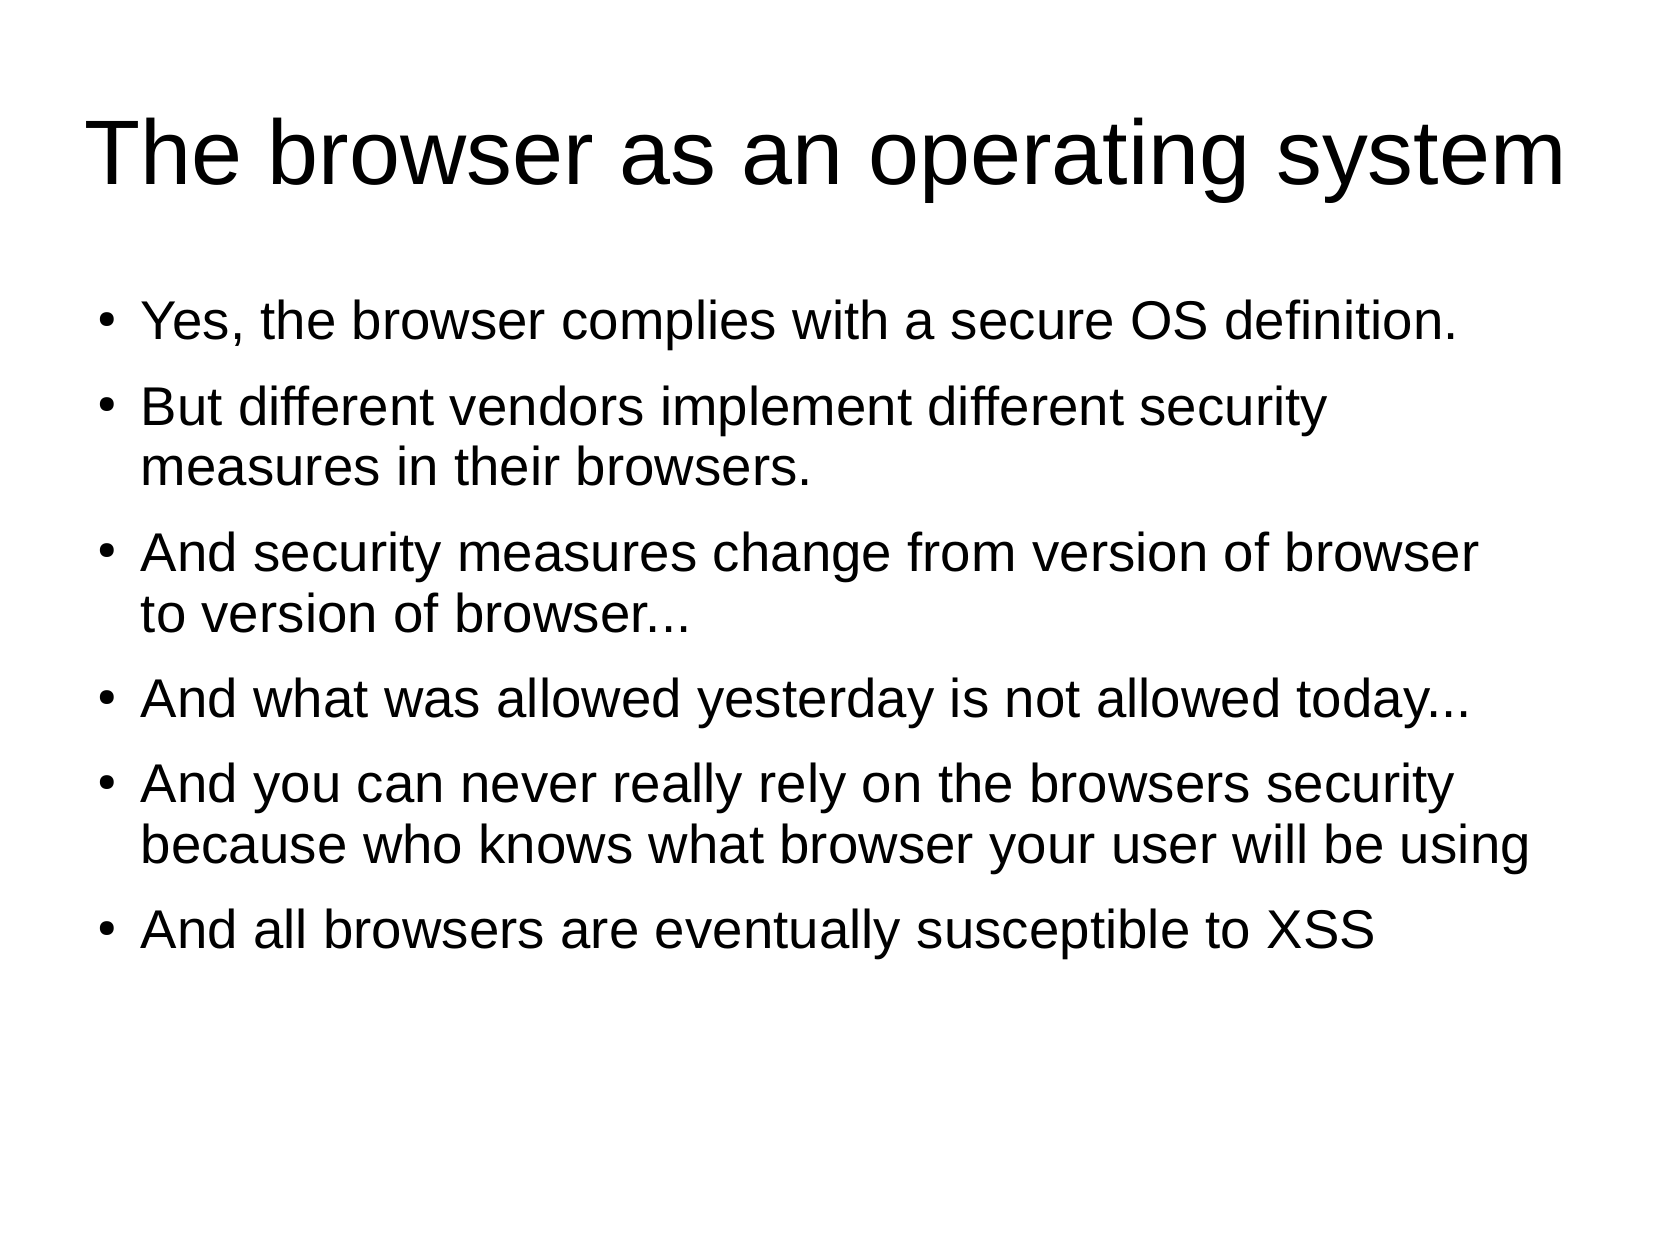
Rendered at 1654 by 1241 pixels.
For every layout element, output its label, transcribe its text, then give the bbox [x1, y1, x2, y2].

title The browser as an operating system [82, 49, 1571, 257]
list Yes, the browser complies with a secure OS definition. But different vendors implement different security measures in their browsers. And security measures change from version of browser to version of browser... And what was allowed yesterday is not allowed today... And you can never really rely on the browsers security because who knows what browser your user will be using And all browsers are eventually susceptible to XSS [82, 290, 1538, 1010]
